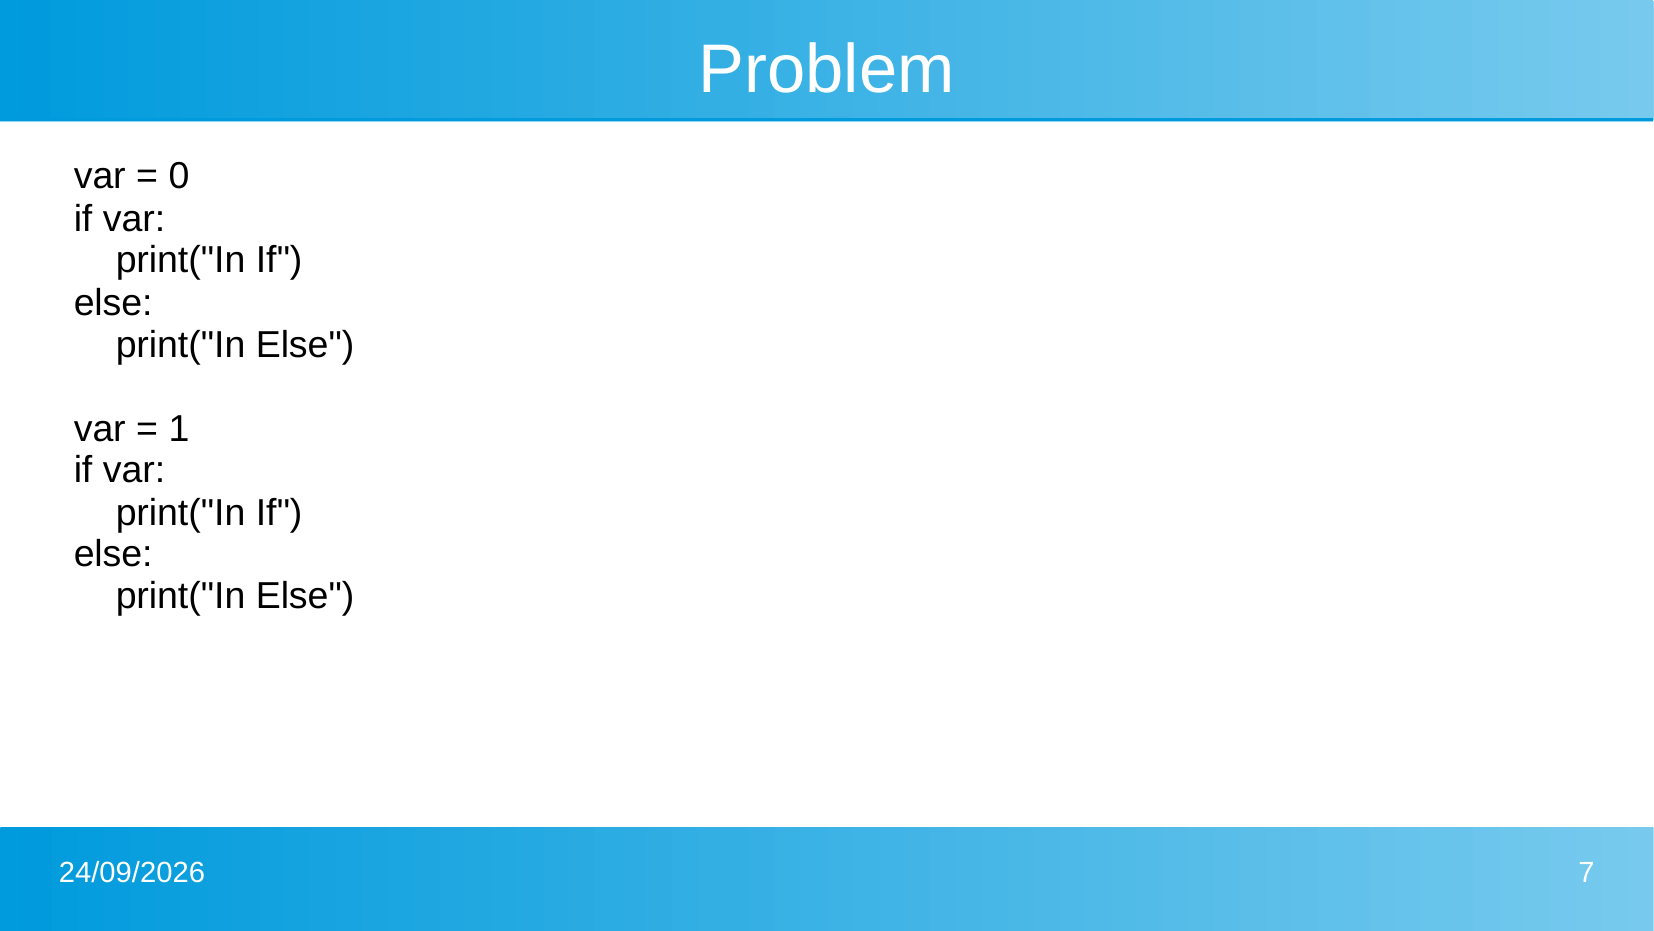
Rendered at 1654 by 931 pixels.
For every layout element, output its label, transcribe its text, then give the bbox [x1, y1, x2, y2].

title Problem [59, 29, 1595, 108]
text_box var = 0 if var: print("In If") else: print("In Else") var = 1 if var: print("In If") else: print("In Else") [59, 147, 798, 625]
